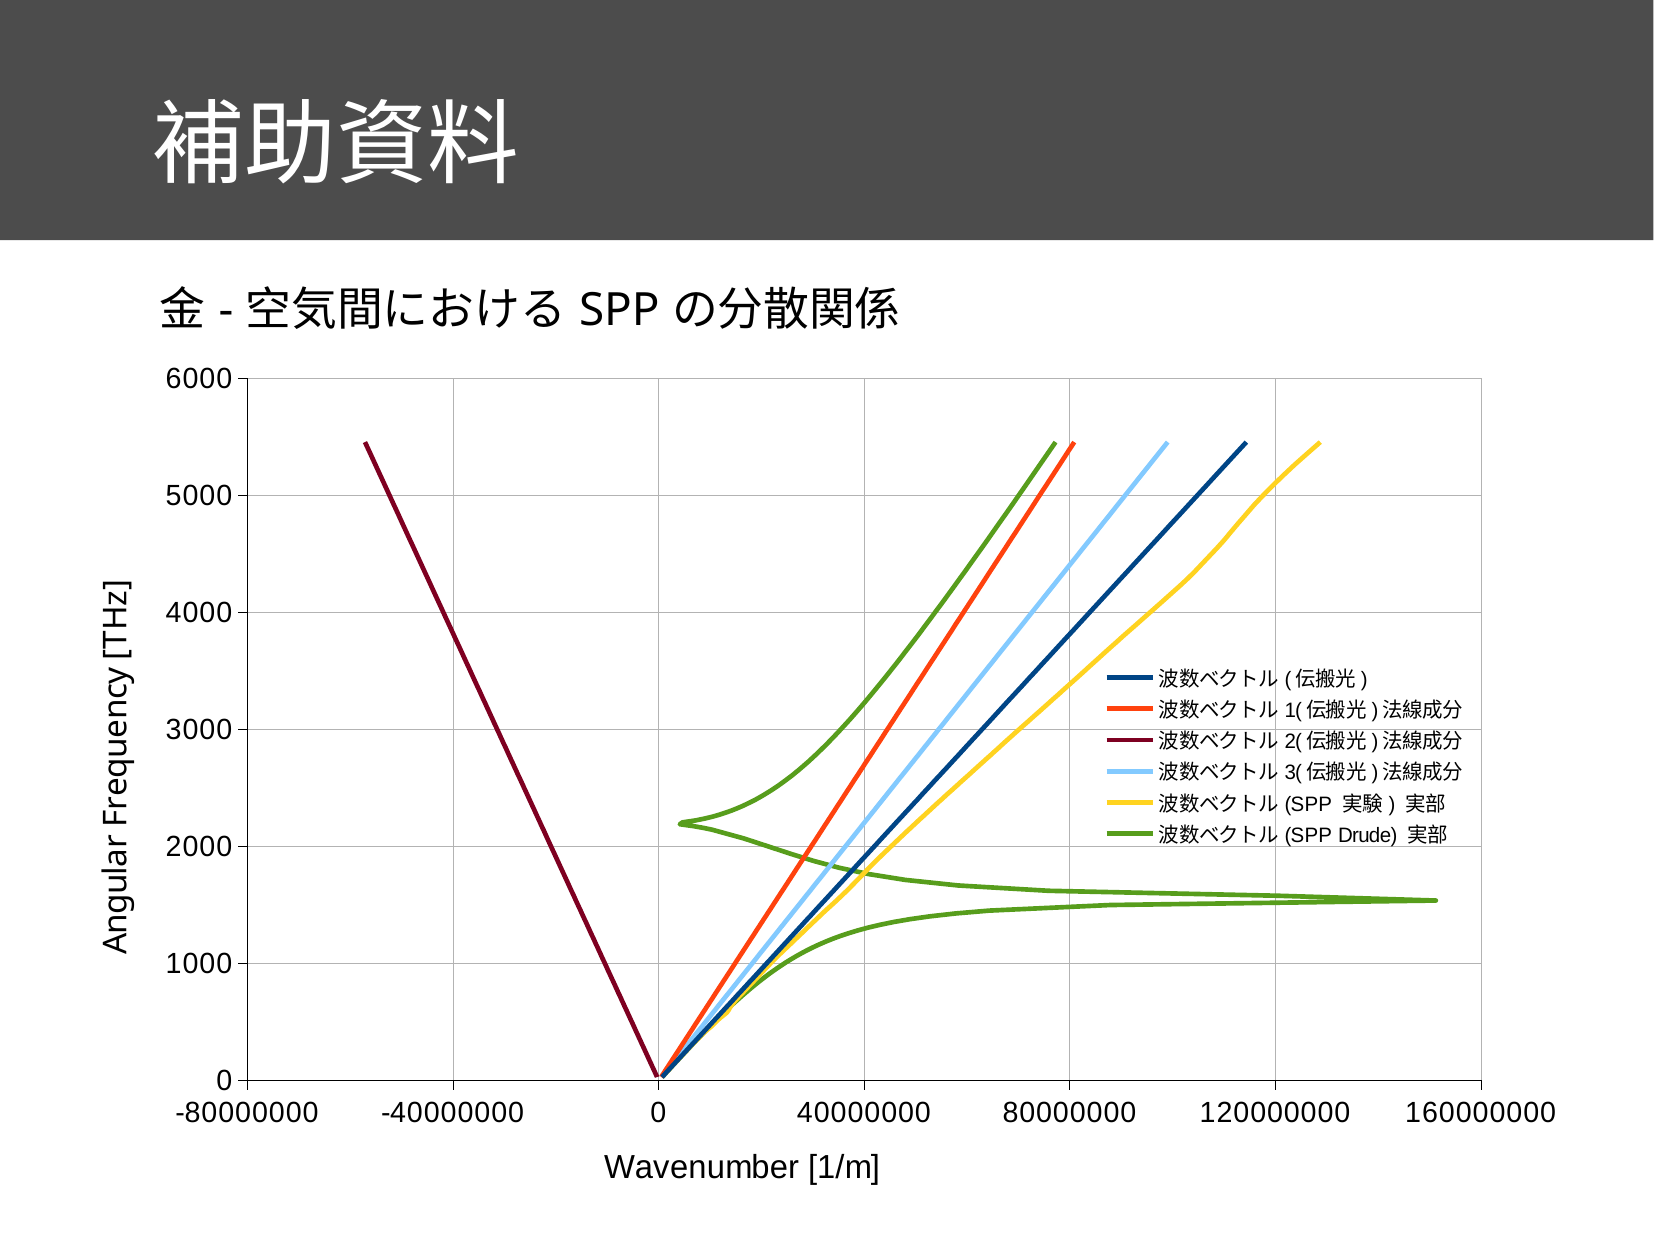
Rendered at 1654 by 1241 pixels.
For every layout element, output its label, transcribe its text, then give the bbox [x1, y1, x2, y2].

title 補助資料 [152, 32, 1641, 241]
chart [79, 350, 1558, 1201]
list 金-空気間におけるSPPの分散関係 [88, 272, 1551, 350]
text_box [0, 0, 1654, 241]
